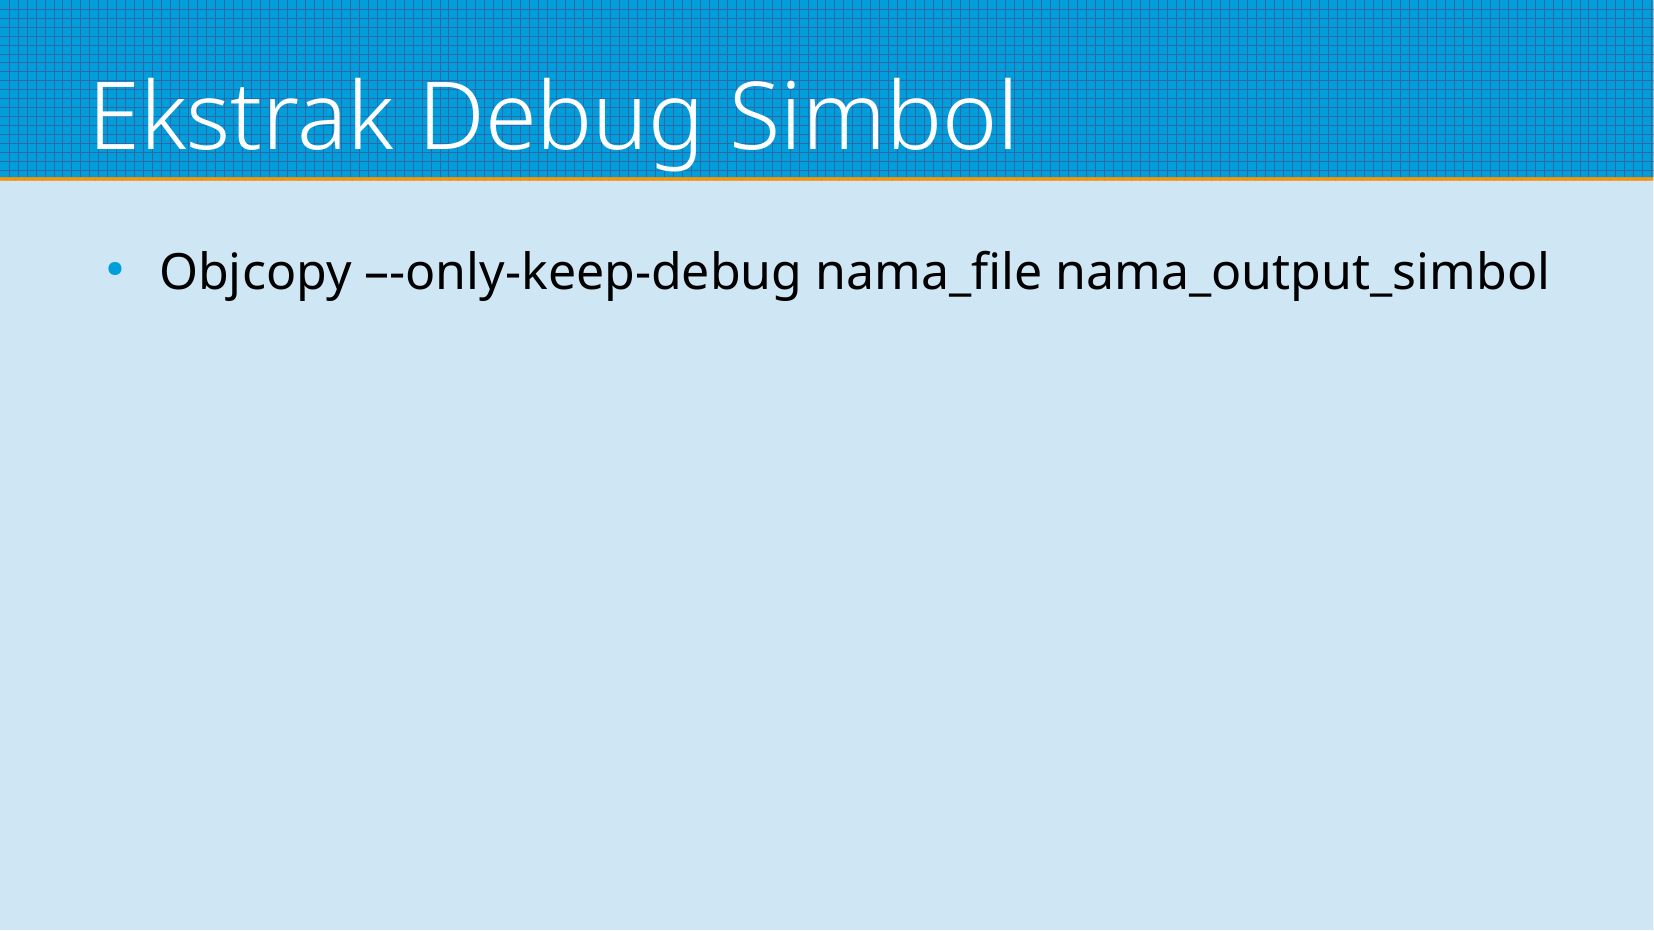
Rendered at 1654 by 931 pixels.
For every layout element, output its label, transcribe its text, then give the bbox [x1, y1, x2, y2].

list Objcopy –-only-keep-debug nama_file nama_output_simbol [88, 236, 1565, 813]
title Ekstrak Debug Simbol [88, 14, 1565, 178]
